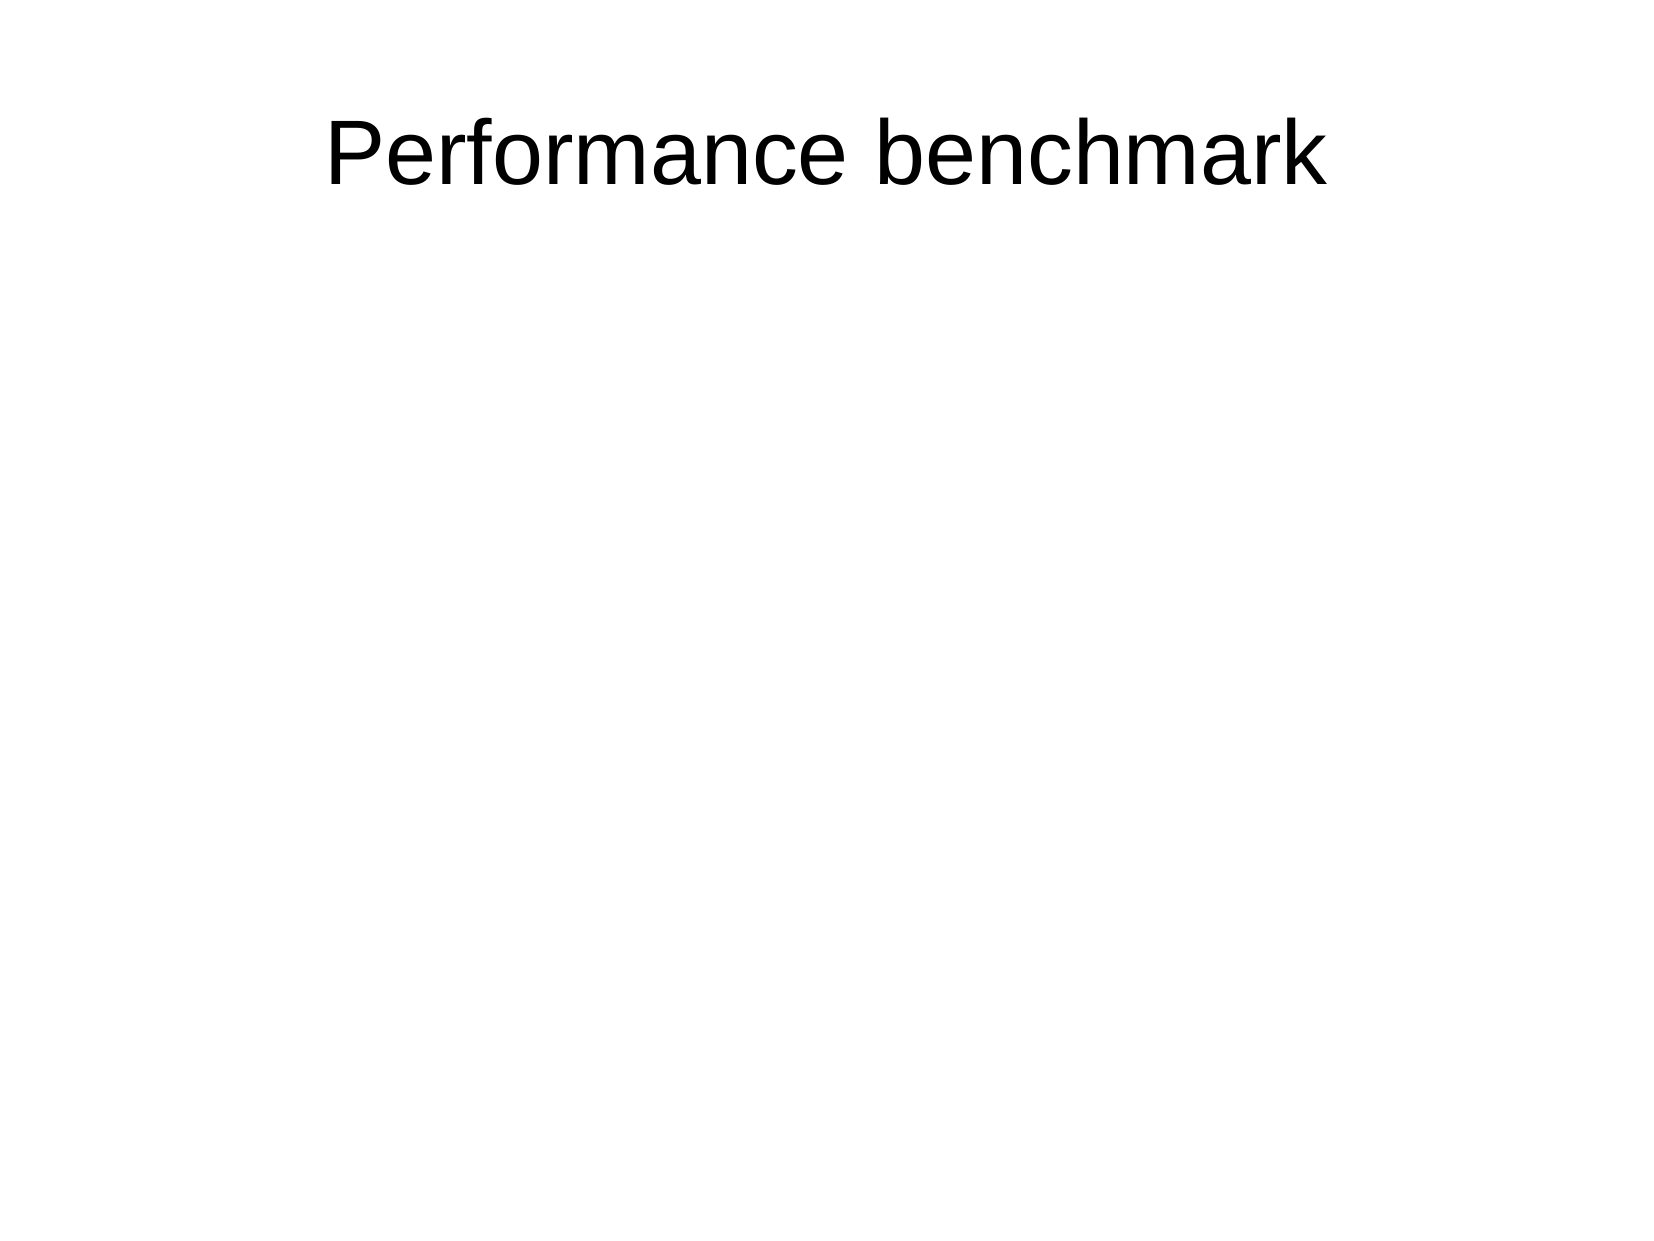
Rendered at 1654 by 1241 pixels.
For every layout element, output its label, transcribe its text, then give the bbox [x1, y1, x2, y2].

title Performance benchmark [82, 56, 1571, 250]
